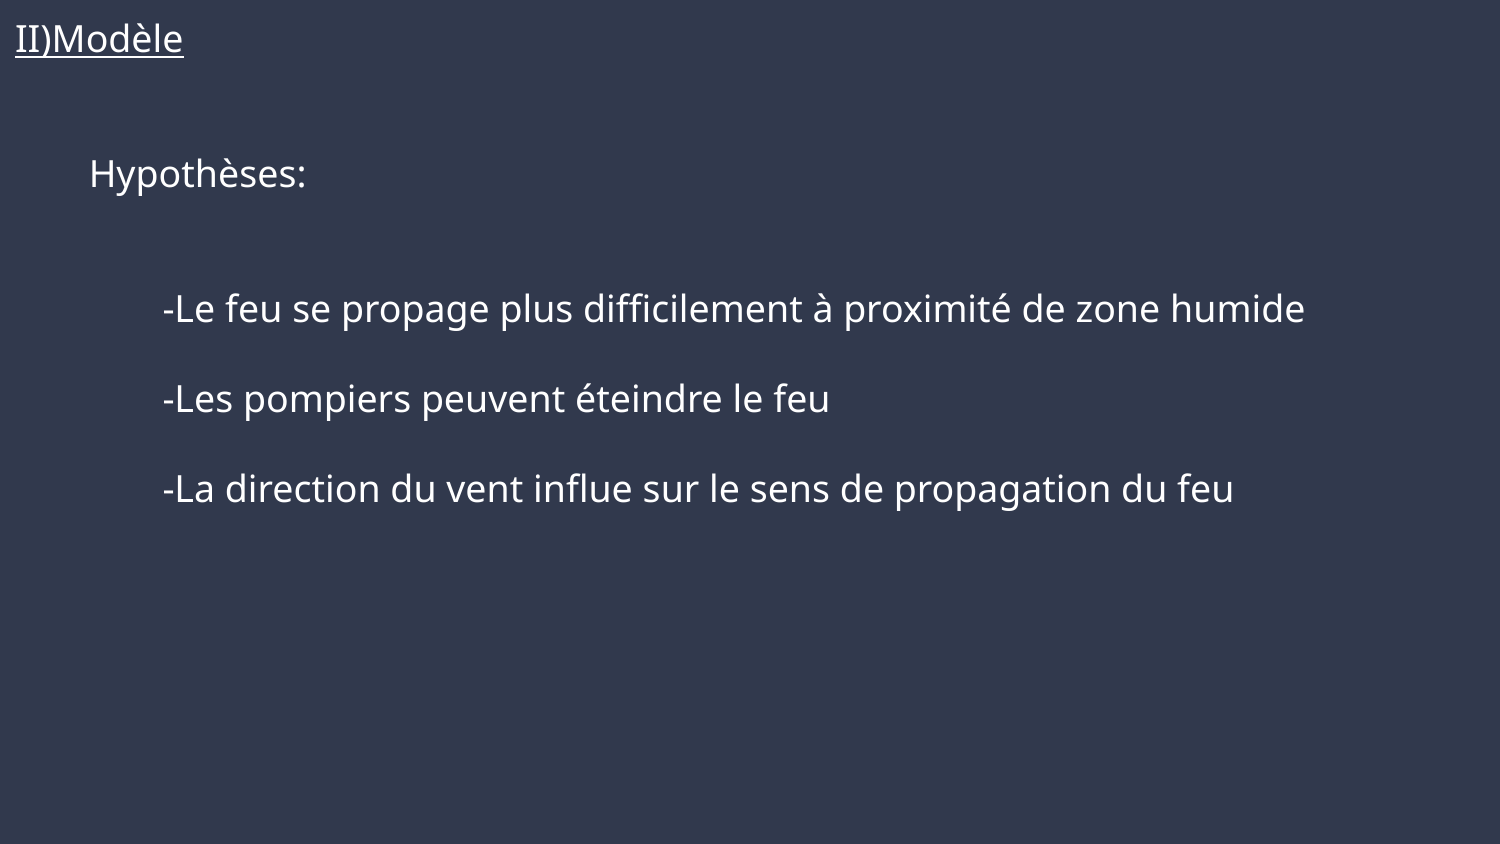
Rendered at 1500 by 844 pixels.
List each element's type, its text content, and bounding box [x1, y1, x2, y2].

text_box II)Modèle Hypothèses: -Le feu se propage plus difficilement à proximité de zone humide -Les pompiers peuvent éteindre le feu -La direction du vent influe sur le sens de propagation du feu [0, 0, 1500, 839]
